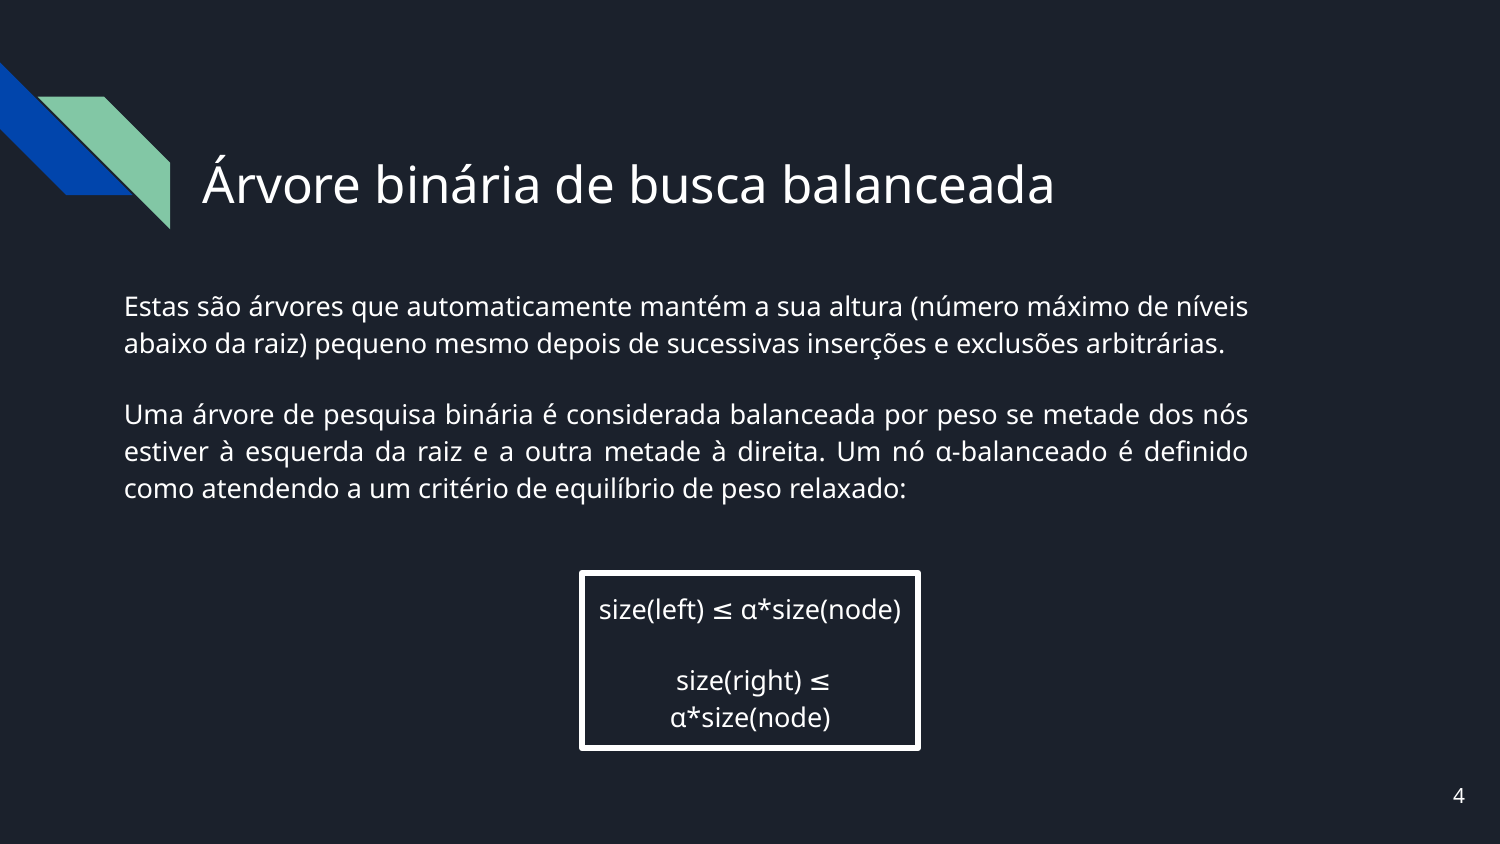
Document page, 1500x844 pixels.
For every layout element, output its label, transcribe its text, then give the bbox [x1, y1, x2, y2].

text_box size(left) ≤ α*size(node) size(right) ≤ α*size(node) [582, 572, 918, 749]
list Estas são árvores que automaticamente mantém a sua altura (número máximo de níveis abaixo da raiz) pequeno mesmo depois de sucessivas inserções e exclusões arbitrárias. Uma árvore de pesquisa binária é considerada balanceada por peso se metade dos nós estiver à esquerda da raiz e a outra metade à direita. Um nó α-balanceado é definido como atendendo a um critério de equilíbrio de peso relaxado: [108, 269, 1264, 524]
title Árvore binária de busca balanceada [187, 119, 1456, 270]
slide_number <number> [1389, 764, 1480, 830]
